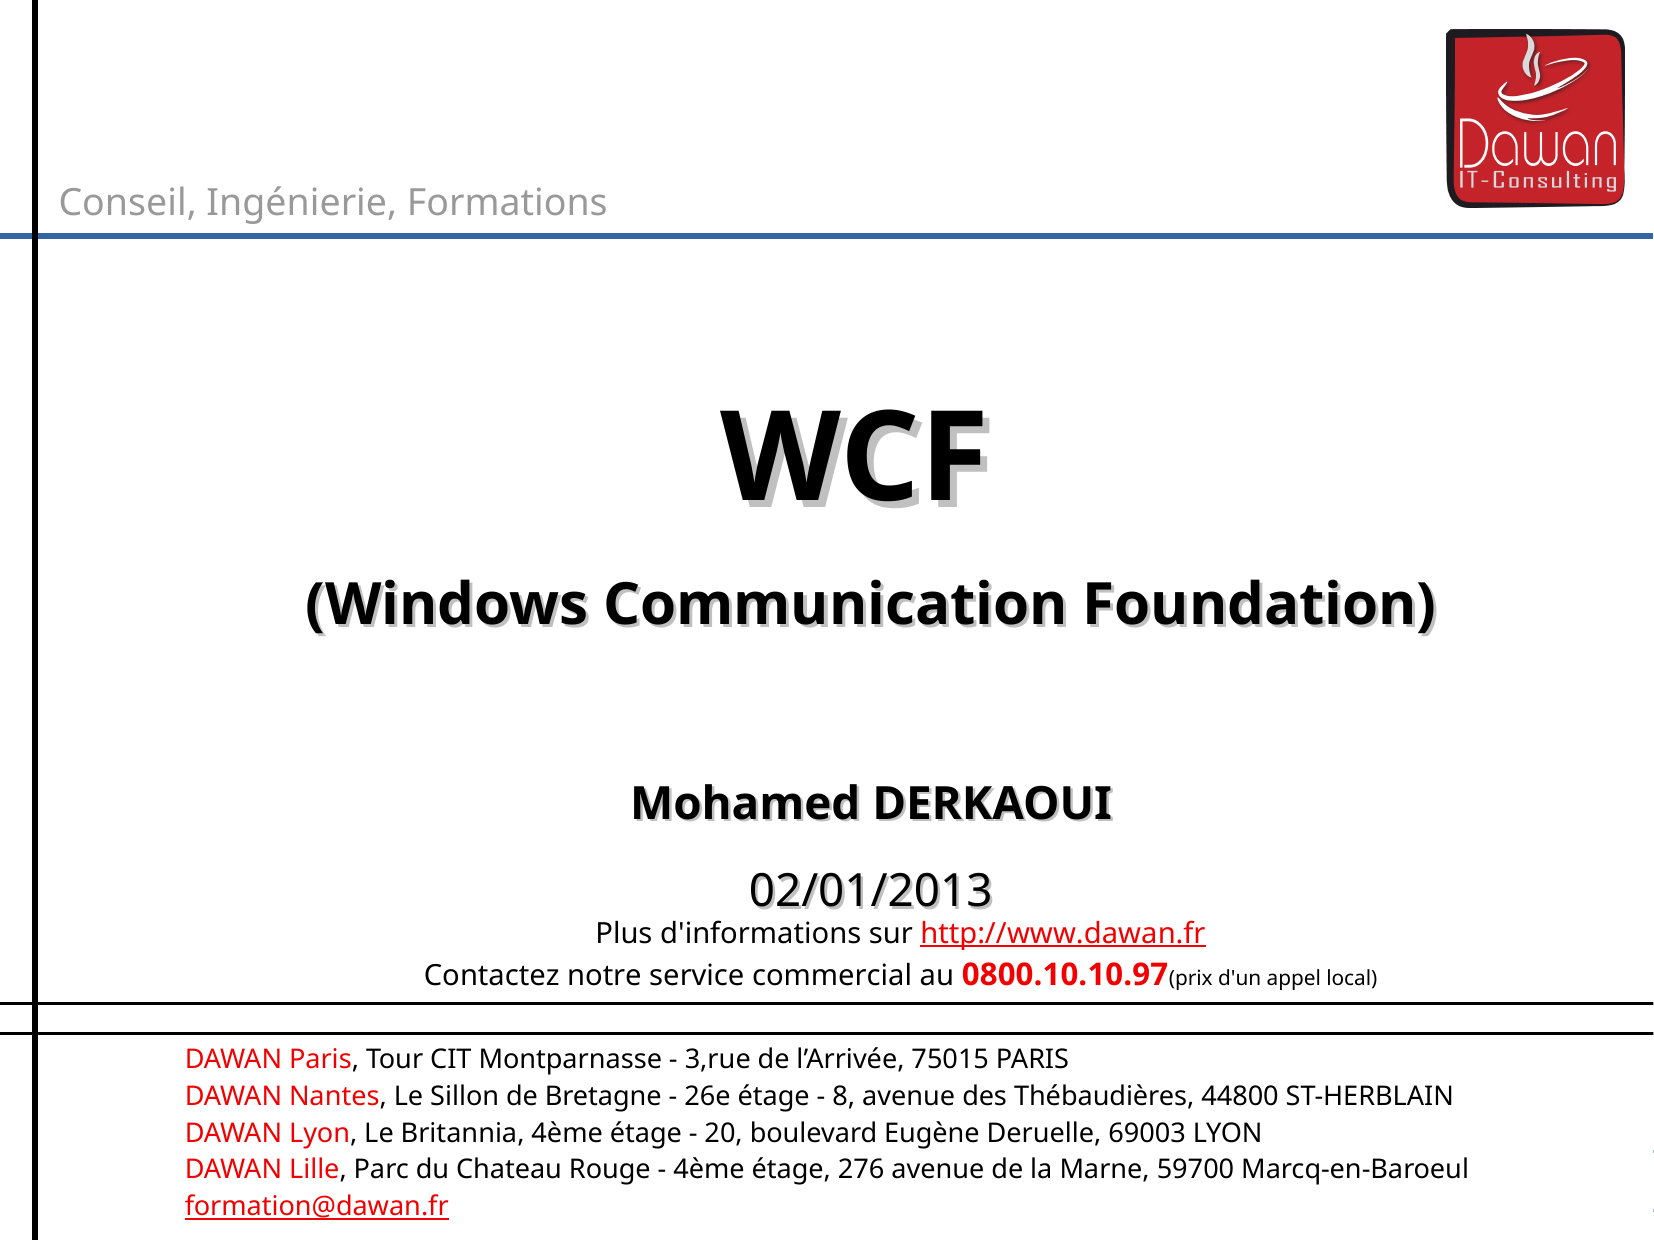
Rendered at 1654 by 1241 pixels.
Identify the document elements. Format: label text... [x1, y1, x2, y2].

text_box WCF (Windows Communication Foundation) Mohamed DERKAOUI 02/01/2013 [206, 351, 1536, 915]
text_box Conseil, Ingénierie, Formations [23, 171, 644, 231]
text_box DAWAN Paris, Tour CIT Montparnasse - 3,rue de l’Arrivée, 75015 PARIS DAWAN Nantes, Le Sillon de Bretagne - 26e étage - 8, avenue des Thébaudières, 44800 ST-HERBLAIN DAWAN Lyon, Le Britannia, 4ème étage - 20, boulevard Eugène Deruelle, 69003 LYON DAWAN Lille, Parc du Chateau Rouge - 4ème étage, 276 avenue de la Marne, 59700 Marcq-en-Baroeul formation@dawan.fr [0, 1045, 1654, 1241]
text_box Plus d'informations sur http://www.dawan.fr Contactez notre service commercial au 0800.10.10.97(prix d'un appel local) [206, 915, 1595, 992]
picture [1446, 29, 1625, 208]
